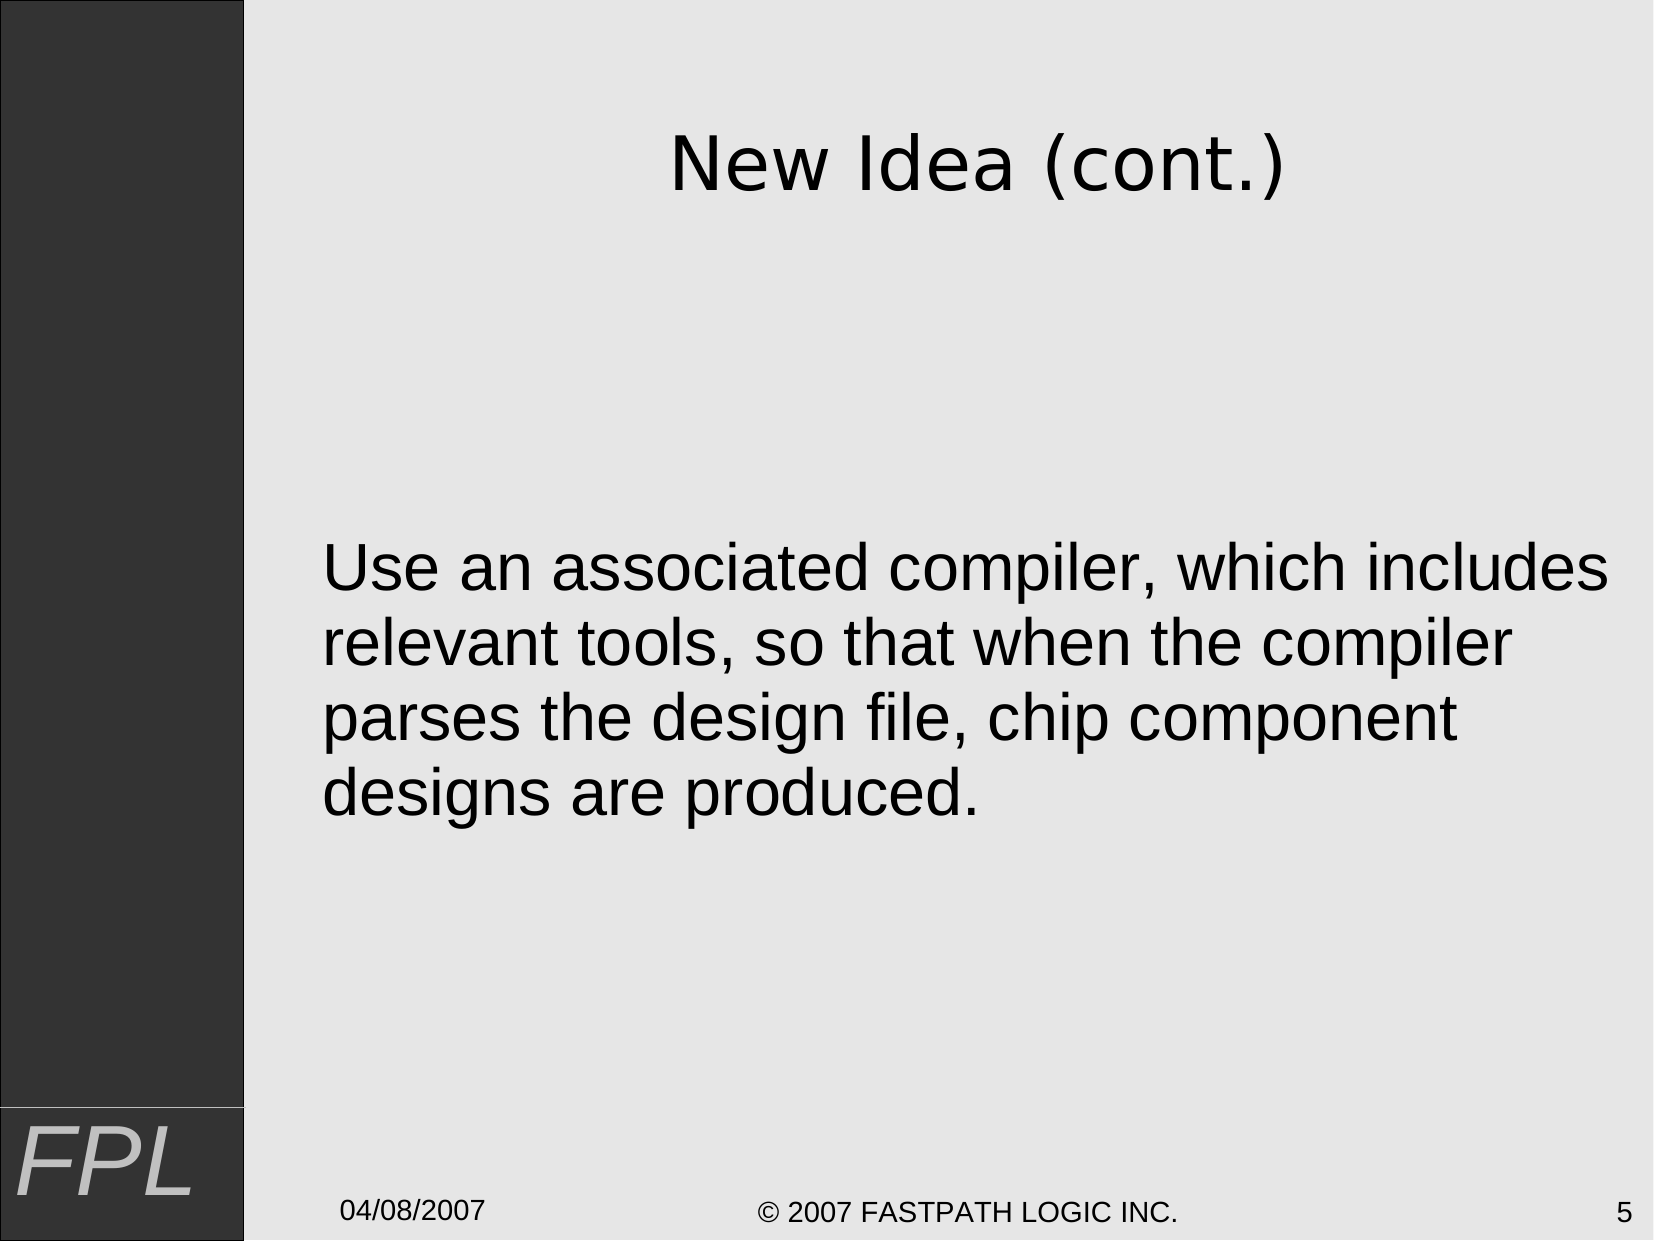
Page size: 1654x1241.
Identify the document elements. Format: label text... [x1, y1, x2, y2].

subtitle Use an associated compiler, which includes relevant tools, so that when the compiler parses the design file, chip component designs are produced. [322, 272, 1635, 1179]
title New Idea (cont.) [427, 57, 1530, 272]
